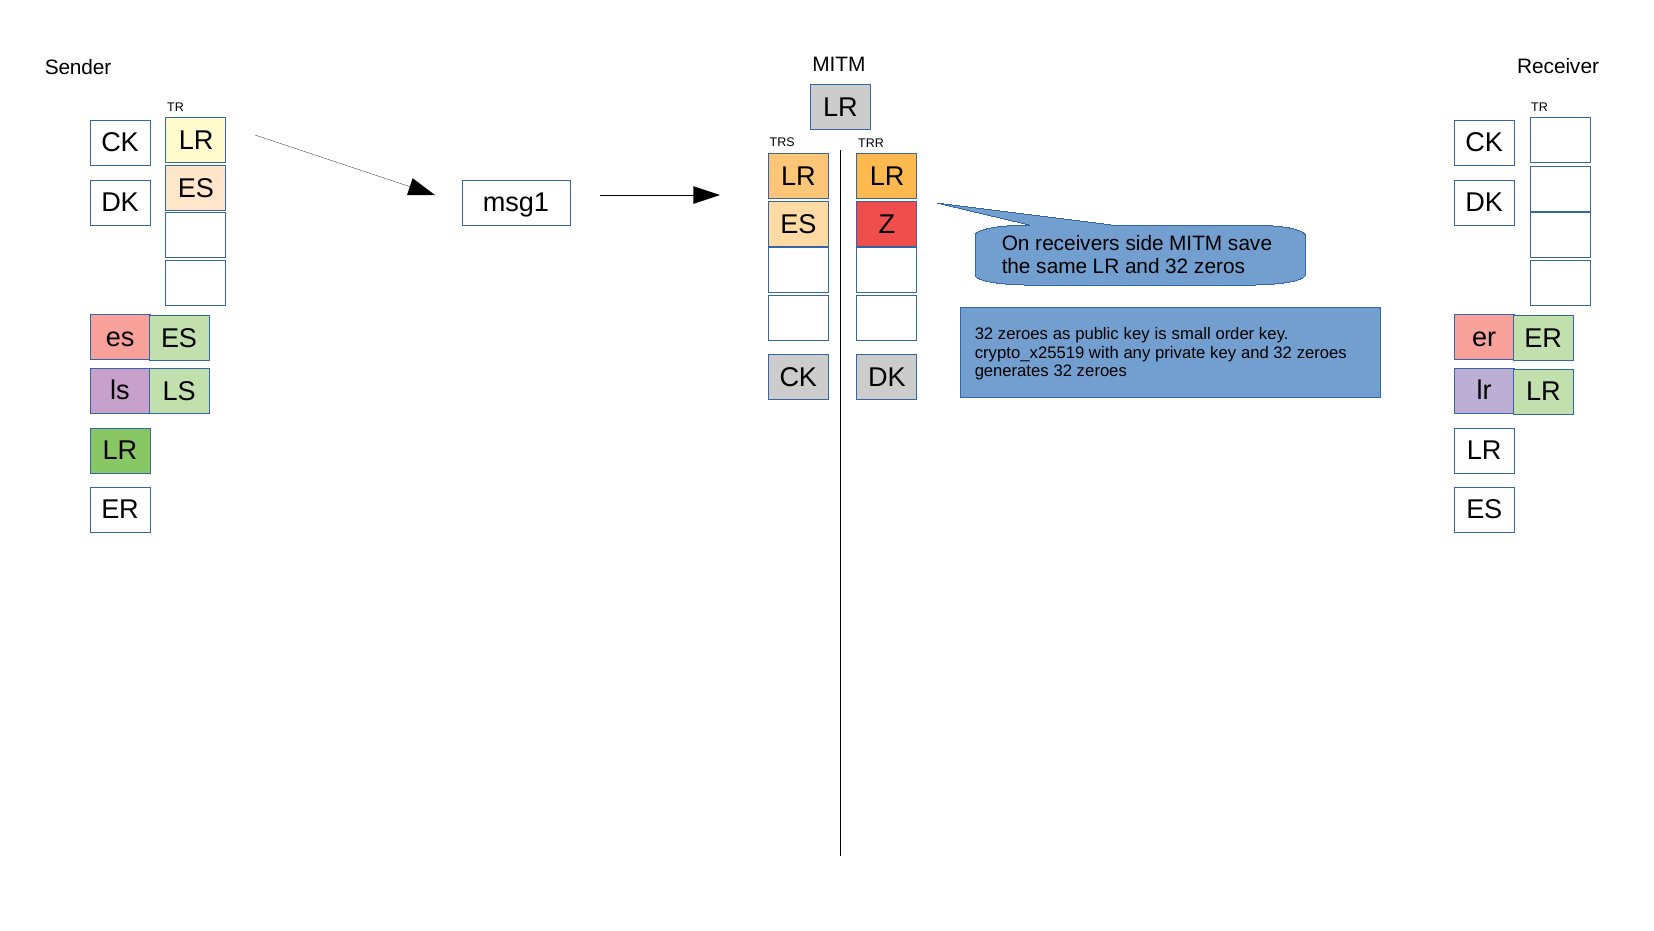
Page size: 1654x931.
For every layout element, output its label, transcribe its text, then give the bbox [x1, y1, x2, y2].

text_box msg1 [462, 180, 571, 226]
text_box [1530, 260, 1591, 306]
text_box ER [1513, 315, 1574, 361]
text_box LR [810, 84, 871, 130]
text_box LR [1454, 428, 1515, 474]
text_box ER [90, 487, 151, 533]
text_box On receivers side MITM save the same LR and 32 zeros [937, 203, 1306, 286]
text_box ls [90, 368, 149, 414]
text_box ES [768, 201, 829, 247]
text_box [856, 247, 917, 293]
text_box [1530, 166, 1591, 258]
text_box TR [152, 92, 213, 136]
text_box LR [90, 428, 151, 474]
text_box LR [856, 153, 917, 199]
text_box er [1454, 314, 1515, 360]
text_box TR [1516, 92, 1577, 136]
text_box [165, 260, 226, 306]
text_box TRR [843, 128, 904, 172]
text_box es [90, 314, 151, 360]
text_box [1530, 117, 1591, 163]
text_box CK [90, 120, 151, 166]
text_box lr [1454, 368, 1515, 414]
text_box Z [856, 201, 917, 247]
text_box 32 zeroes as public key is small order key. crypto_x25519 with any private key and 32 zeroes generates 32 zeroes [960, 307, 1381, 398]
text_box Receiver [1502, 47, 1654, 93]
text_box [768, 295, 829, 341]
text_box LR [165, 117, 226, 163]
text_box DK [90, 180, 151, 226]
text_box [165, 212, 226, 258]
text_box LS [149, 368, 210, 414]
text_box ES [1454, 487, 1515, 533]
text_box LR [768, 153, 829, 199]
text_box CK [768, 354, 829, 400]
text_box CK [1454, 120, 1515, 166]
text_box TRS [754, 128, 815, 172]
text_box Sender [30, 48, 196, 94]
text_box ES [165, 165, 226, 211]
text_box LR [1513, 369, 1574, 415]
text_box MITM [797, 45, 886, 91]
text_box [768, 247, 829, 293]
text_box DK [1454, 180, 1515, 226]
text_box [856, 295, 917, 341]
text_box ES [149, 315, 210, 361]
text_box DK [856, 354, 917, 400]
